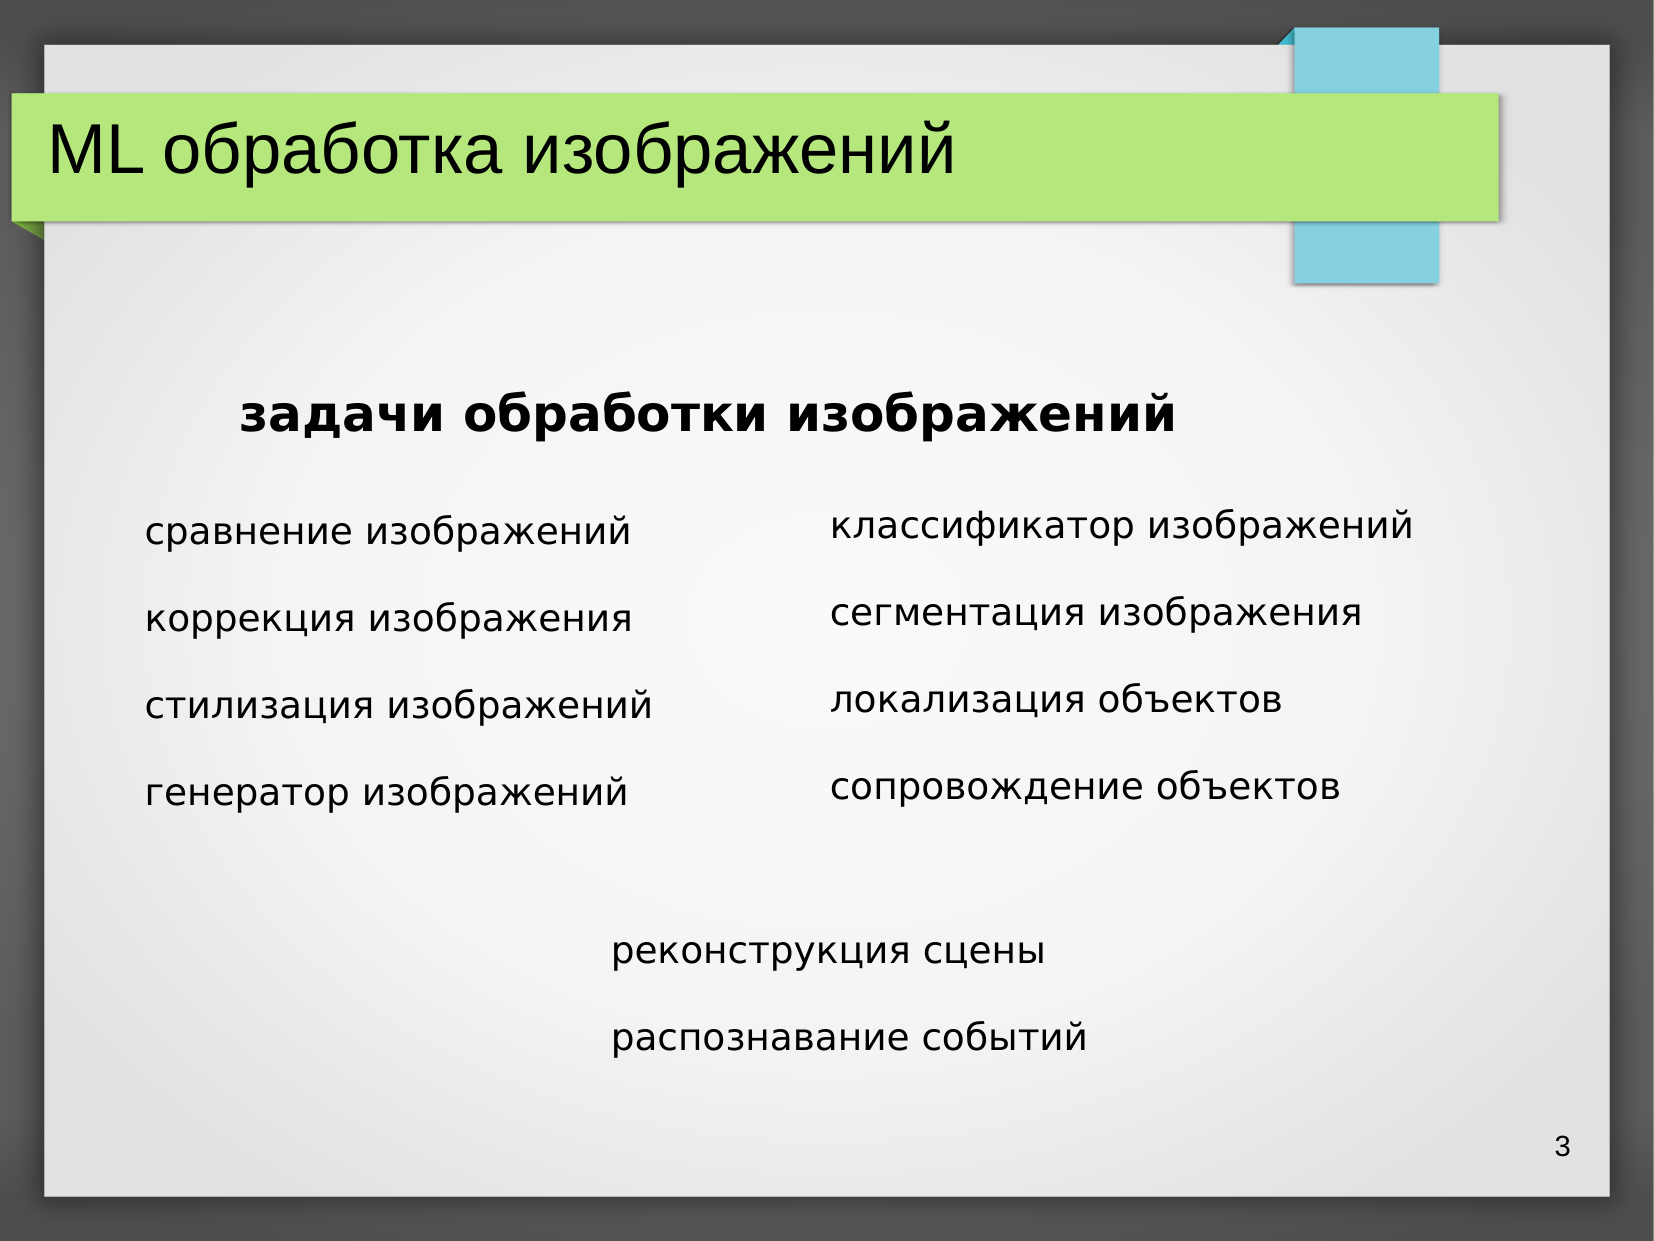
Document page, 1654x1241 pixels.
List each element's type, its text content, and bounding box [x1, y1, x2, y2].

title ML обработка изображений [47, 109, 1501, 189]
text_box реконструкция сцены распознавание событий [596, 921, 1111, 1075]
picture [0, 0, 1654, 1241]
text_box классификатор изображений сегментация изображения локализация объектов сопровождение объектов [814, 496, 1441, 816]
text_box сравнение изображений коррекция изображения стилизация изображений генератор изображений [129, 501, 745, 822]
text_box задачи обработки изображений [225, 377, 1193, 452]
